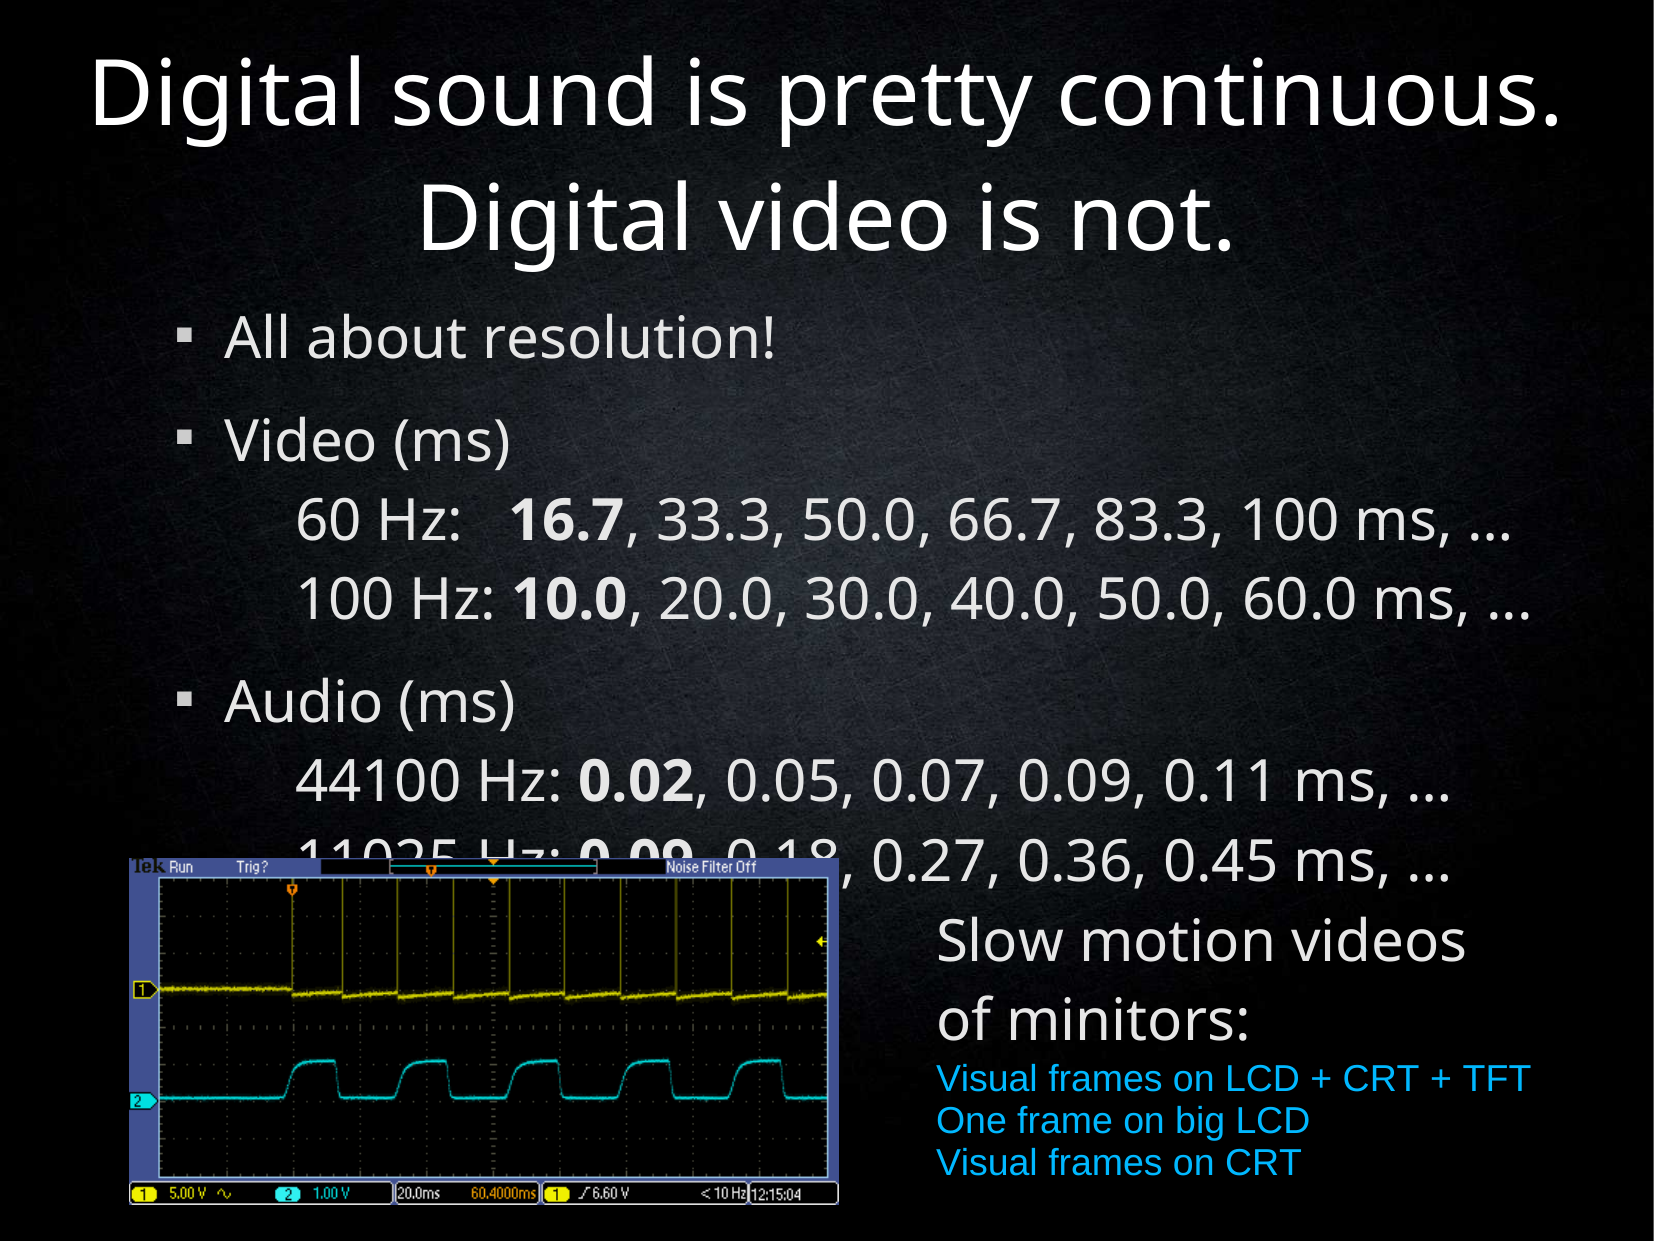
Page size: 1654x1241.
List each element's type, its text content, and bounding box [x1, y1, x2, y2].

title Digital sound is pretty continuous. Digital video is not. [82, 49, 1571, 257]
picture [0, 0, 1654, 1241]
text_box Slow motion videos of minitors: Visual frames on LCD + CRT + TFT One frame on big LCD Visual frames on CRT [921, 891, 1571, 1165]
list All about resolution! Video (ms) 60 Hz: 16.7, 33.3, 50.0, 66.7, 83.3, 100 ms, … 100 Hz: 10.0, 20.0, 30.0, 40.0, 50.0, 60.0 ms, ... Audio (ms) 44100 Hz: 0.02, 0.05, 0.07, 0.09, 0.11 ms, … 11025 Hz: 0.09, 0.18, 0.27, 0.36, 0.45 ms, … [82, 296, 1571, 1115]
